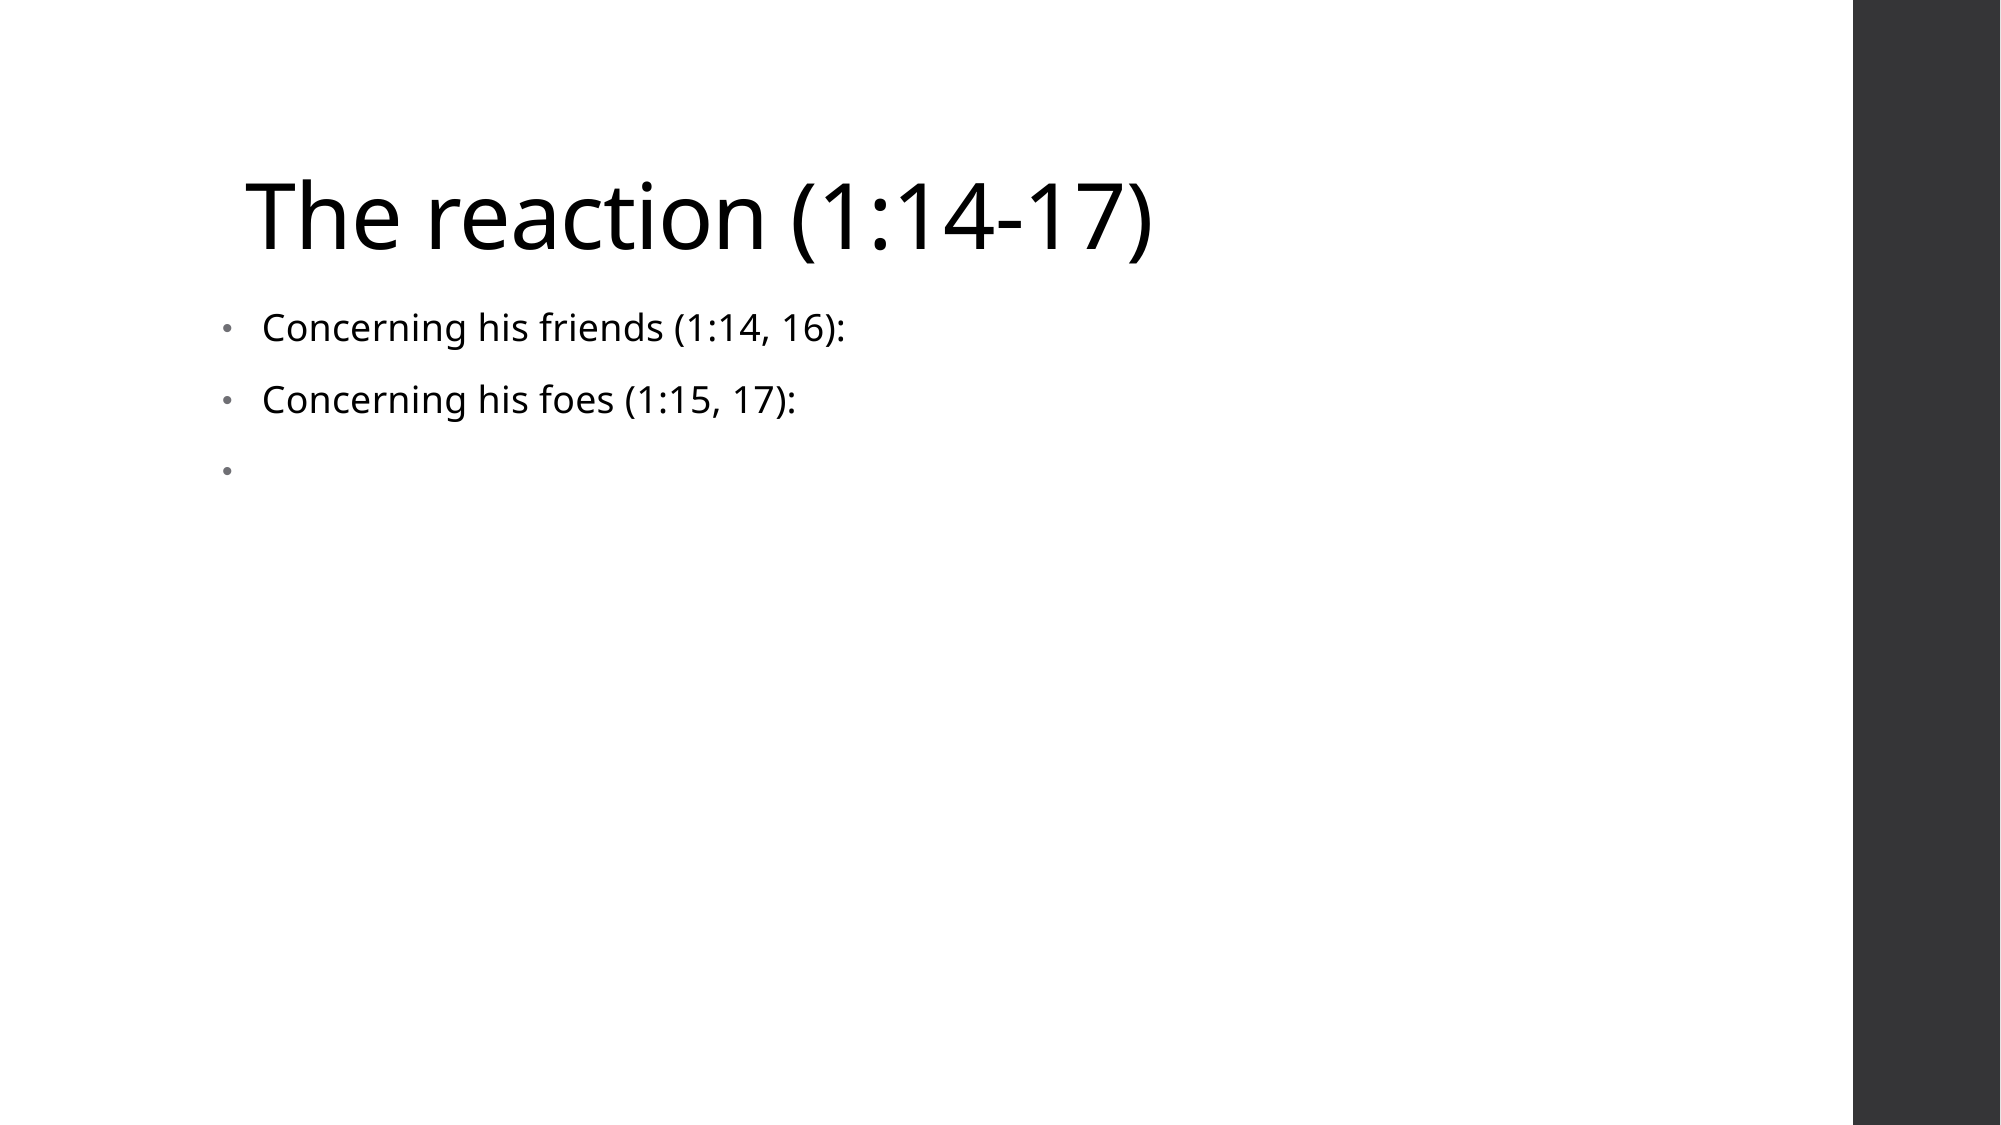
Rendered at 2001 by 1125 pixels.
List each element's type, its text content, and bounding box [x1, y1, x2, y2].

list Concerning his friends (1:14, 16): Concerning his foes (1:15, 17): [206, 299, 1617, 1014]
title The reaction (1:14-17) [206, 60, 1797, 278]
